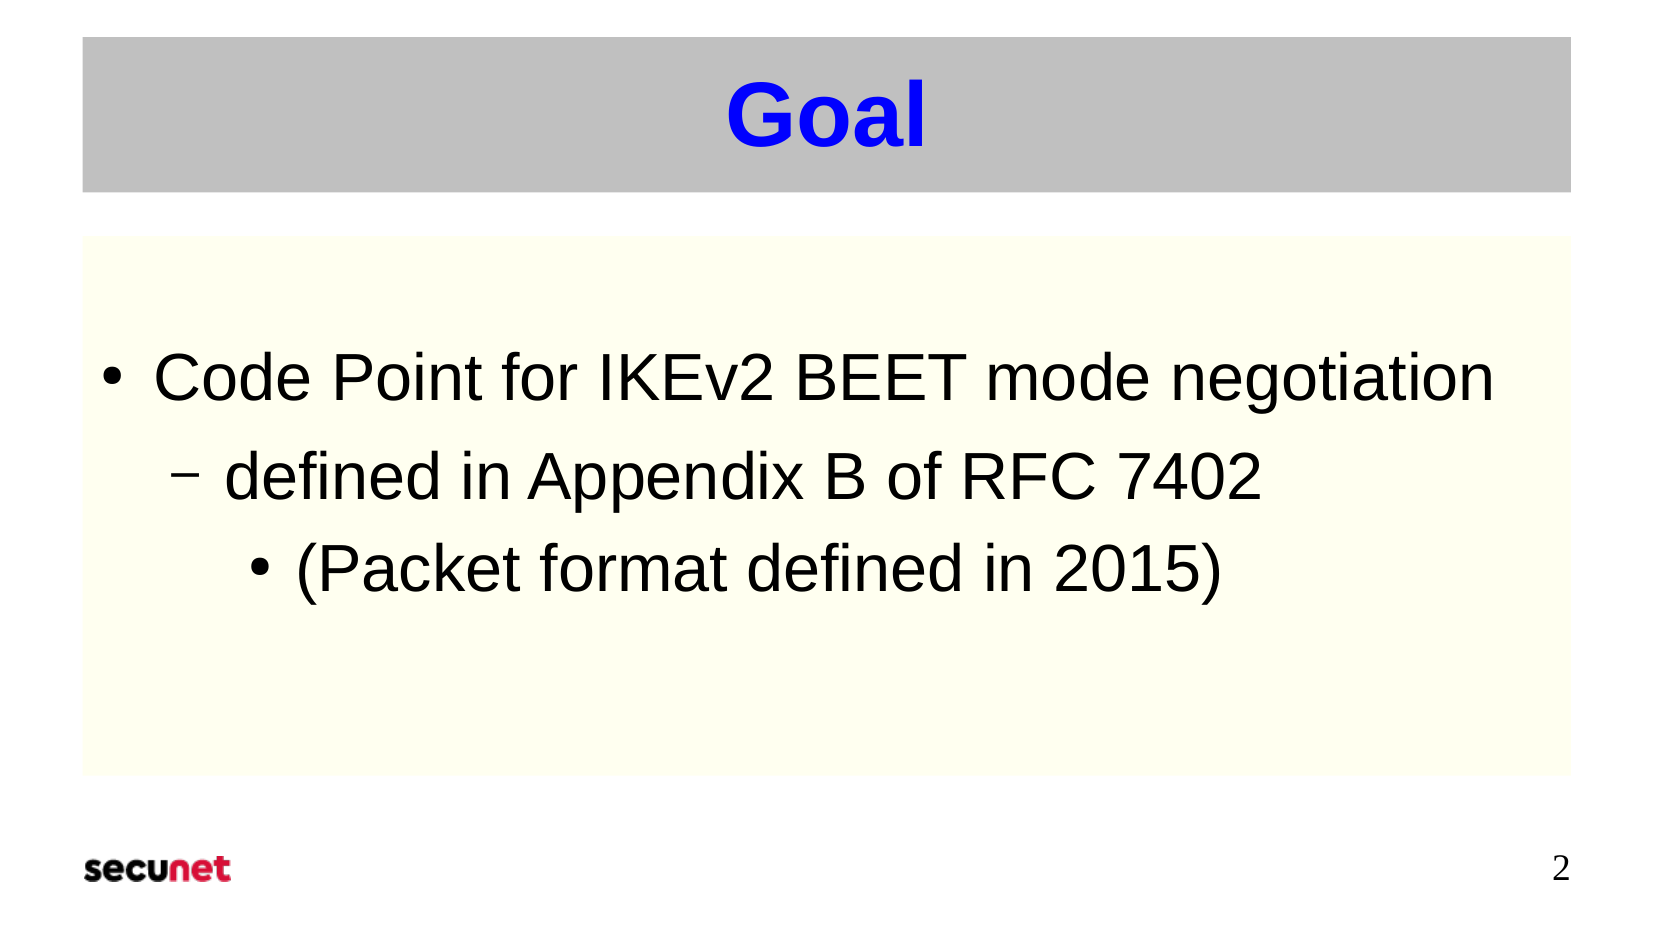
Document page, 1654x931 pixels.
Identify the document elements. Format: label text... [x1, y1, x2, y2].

picture [84, 856, 231, 882]
title Goal [82, 37, 1571, 193]
list Code Point for IKEv2 BEET mode negotiation defined in Appendix B of RFC 7402 (Packet format defined in 2015) [82, 236, 1571, 776]
